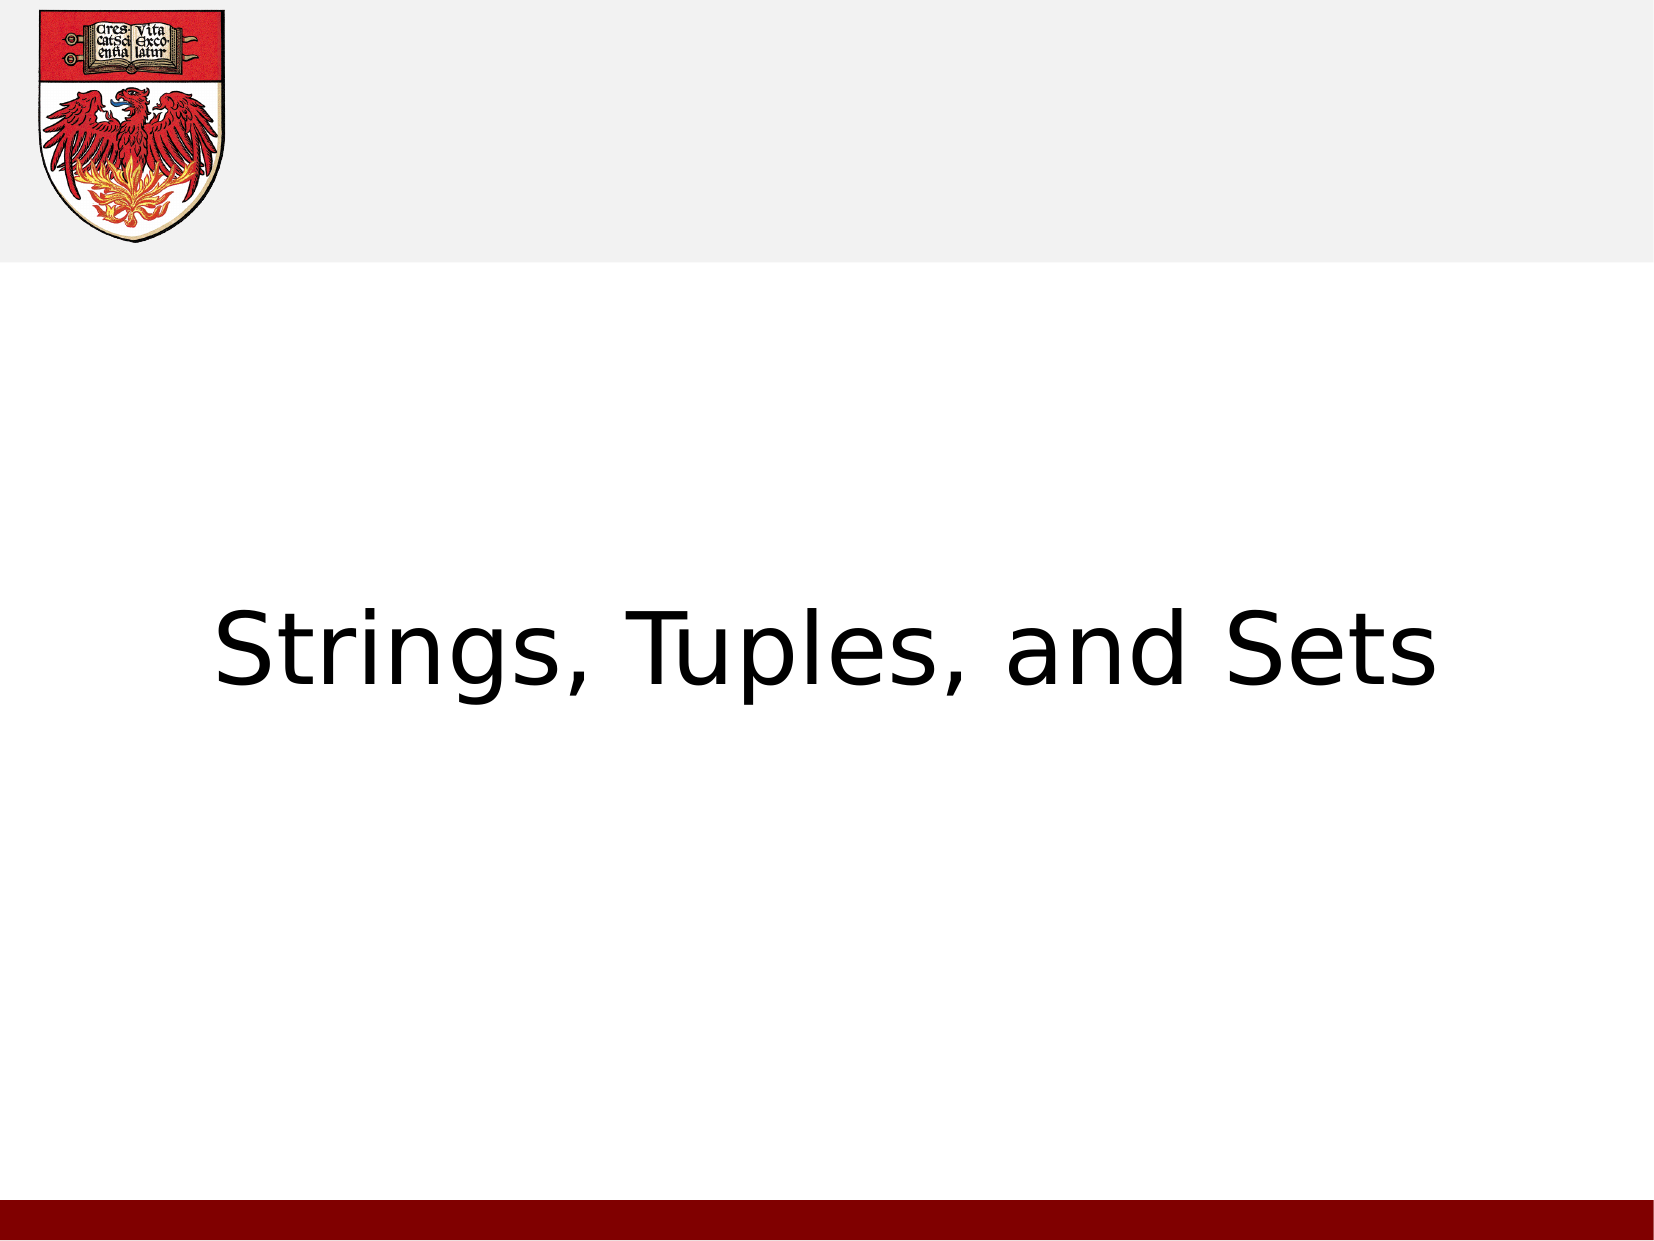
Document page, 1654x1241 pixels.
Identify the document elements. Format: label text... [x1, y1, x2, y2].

picture [37, 9, 226, 244]
subtitle Strings, Tuples, and Sets [82, 290, 1571, 1010]
